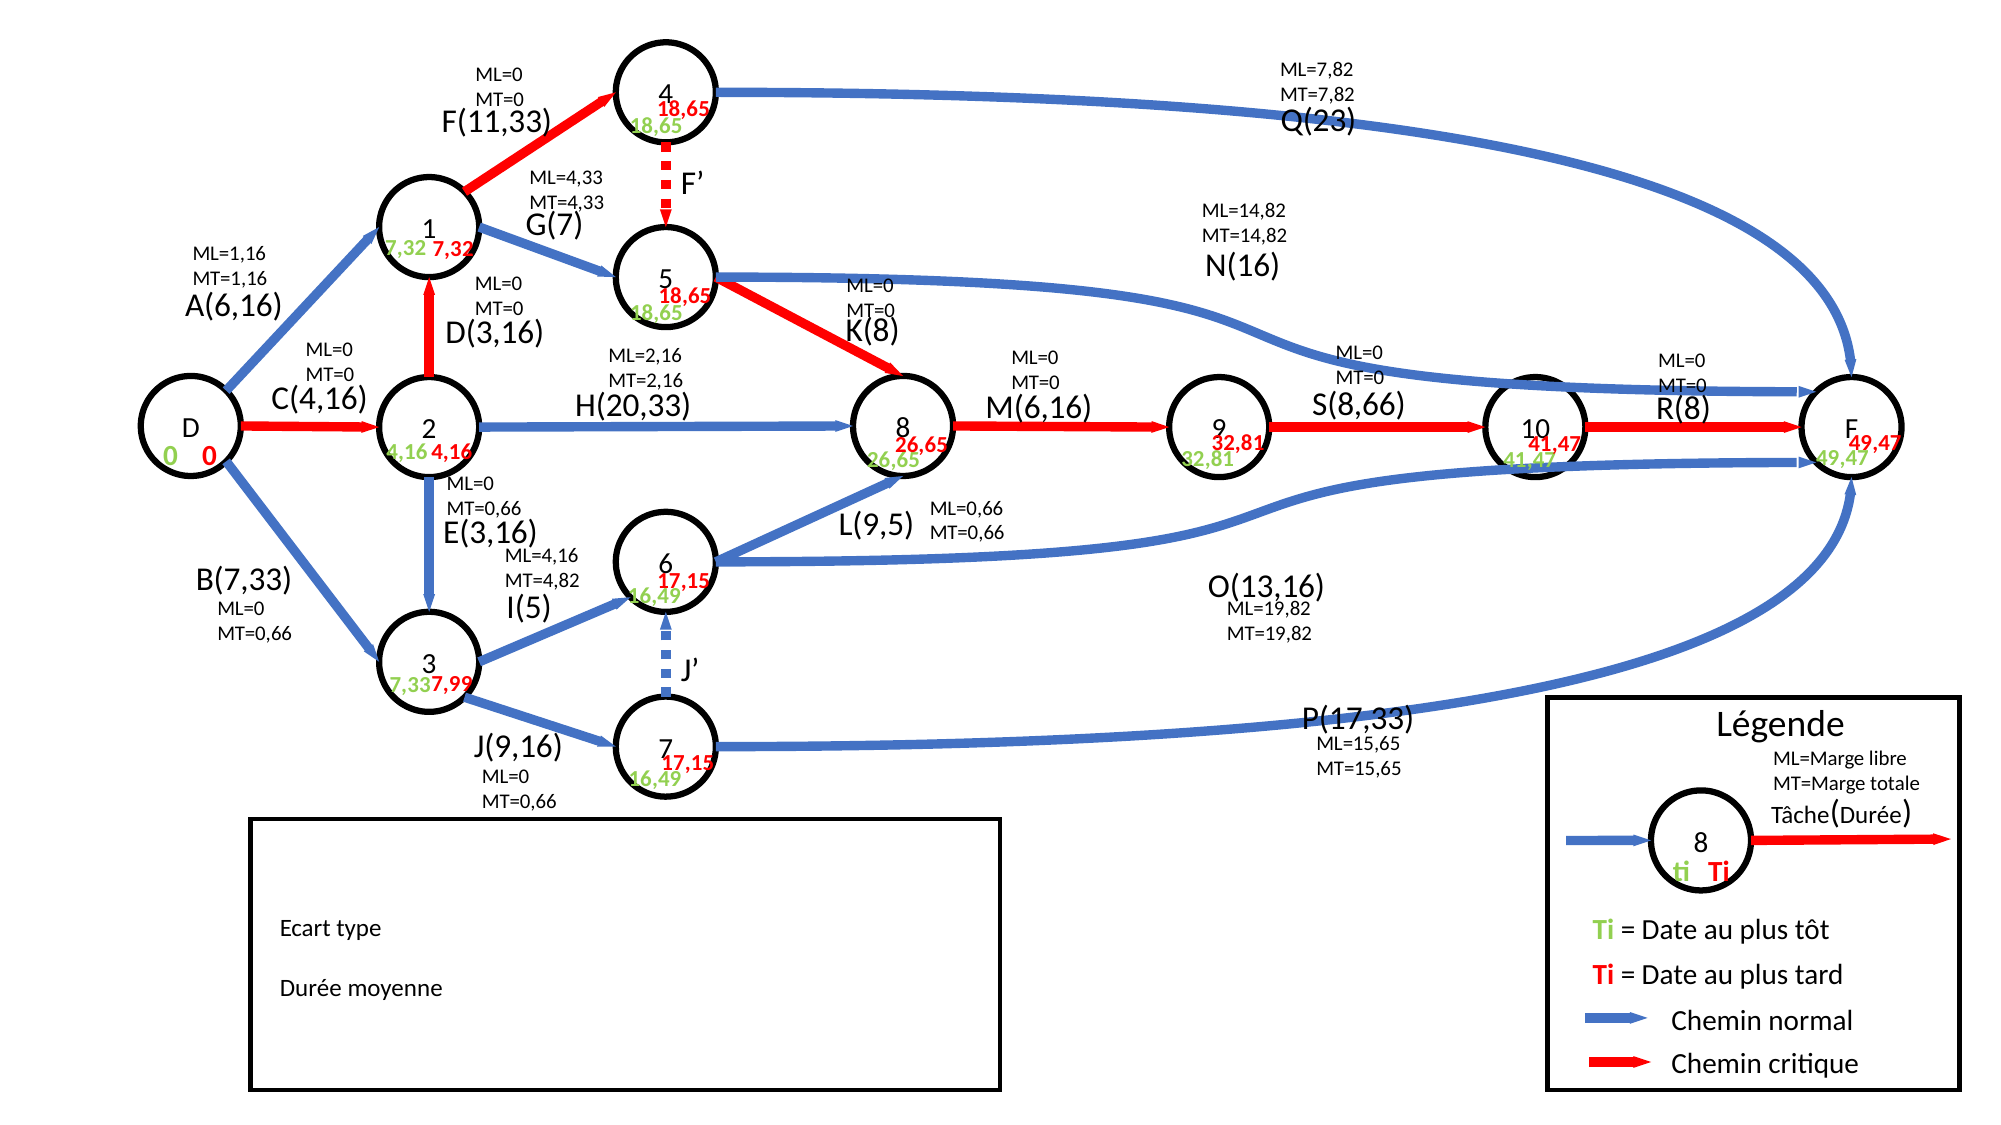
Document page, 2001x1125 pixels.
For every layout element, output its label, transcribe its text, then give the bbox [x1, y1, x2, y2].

text_box ML=0 MT=0 [1643, 338, 1769, 405]
text_box ti [1657, 844, 1693, 895]
text_box 26,65 [852, 437, 949, 481]
text_box J(9,16) [459, 716, 602, 773]
text_box Chemin critique [1656, 1037, 1934, 1088]
text_box 41,47 [1488, 437, 1575, 481]
text_box 7,32 [370, 225, 417, 269]
text_box ML=0 MT=0 [460, 262, 585, 328]
text_box 32,81 [1166, 436, 1251, 480]
text_box ML=0 MT=0 [290, 327, 416, 394]
text_box D [140, 375, 241, 460]
text_box [1944, 697, 1959, 782]
text_box 7,32 [417, 225, 499, 269]
text_box [251, 819, 1000, 1090]
text_box 16,49 [613, 755, 698, 799]
text_box ML=0 MT=0,66 [431, 462, 557, 528]
text_box 41,47 [1513, 420, 1617, 464]
text_box 3 [403, 704, 456, 712]
text_box ML=2,16 MT=2,16 [593, 334, 719, 400]
text_box D(3,16) [430, 302, 566, 358]
text_box C(4,16) [256, 368, 392, 425]
text_box Légende [1701, 690, 1948, 752]
text_box 1 [401, 269, 457, 278]
text_box 7 [615, 696, 716, 755]
text_box N(16) [1190, 235, 1328, 291]
text_box 17,15 [646, 739, 765, 783]
text_box 8 [1651, 790, 1751, 865]
text_box Q(23) [1265, 90, 1404, 146]
text_box 16,49 [612, 573, 699, 617]
text_box ML=7,82 MT=7,82 [1265, 47, 1390, 114]
text_box ML=0 MT=0 [1320, 330, 1446, 397]
text_box ML=15,65 MT=15,65 [1301, 721, 1427, 788]
text_box ML=0 MT=0,66 [202, 587, 328, 653]
text_box 18,65 [614, 103, 700, 147]
text_box 7,99 [416, 660, 493, 704]
text_box ML=0 MT=0 [460, 52, 586, 119]
text_box Ti = Date au plus tard [1577, 948, 1911, 999]
text_box F [1801, 377, 1901, 434]
text_box D [186, 420, 195, 428]
text_box 2 [379, 377, 479, 428]
text_box 2 [407, 472, 431, 477]
text_box 8 [853, 375, 953, 437]
text_box ML=0,66 MT=0,66 [914, 486, 1040, 553]
text_box ML=Marge libre MT=Marge totale [1758, 737, 1944, 803]
text_box ML=19,82 MT=19,82 [1211, 587, 1337, 653]
text_box S(8,66) [1297, 374, 1425, 430]
text_box 3 [379, 611, 479, 661]
text_box F’ [665, 153, 764, 210]
text_box A(6,16) [170, 275, 305, 331]
text_box Ti [1693, 844, 1752, 895]
text_box 32,81 [1196, 419, 1283, 463]
text_box 18,65 [643, 273, 732, 317]
text_box 0 [187, 428, 226, 480]
text_box ML=0 MT=0,66 [466, 754, 592, 819]
text_box ML=0 MT=0 [831, 263, 957, 330]
text_box 6 [615, 511, 716, 573]
text_box 0 [148, 428, 187, 480]
text_box Chemin normal [1656, 993, 1934, 1037]
text_box J’ [665, 640, 764, 696]
text_box 8 [1697, 834, 1704, 841]
text_box 18,65 [642, 85, 740, 129]
text_box R(8) [1640, 378, 1739, 435]
text_box 5 [615, 227, 716, 289]
text_box ML=14,82 MT=14,82 [1186, 189, 1312, 255]
text_box 49,47 [1800, 434, 1885, 478]
text_box B(7,33) [180, 549, 313, 606]
text_box I(5) [491, 600, 589, 634]
text_box P(17,33) [1286, 689, 1525, 745]
text_box 4 [615, 42, 716, 103]
text_box 7,33 [374, 661, 448, 705]
text_box 4,16 [371, 428, 416, 472]
text_box L(9,5) [823, 495, 914, 551]
text_box G(7) [510, 194, 608, 251]
text_box 4,16 [416, 428, 493, 472]
text_box F(11,33) [426, 91, 576, 148]
text_box M(6,16) [970, 377, 1109, 434]
text_box 10 [1485, 389, 1585, 444]
text_box 26,65 [880, 422, 965, 466]
text_box E(3,16) [428, 502, 566, 559]
text_box O(13,16) [1192, 556, 1404, 612]
text_box 17,15 [642, 558, 733, 602]
text_box 1 [379, 177, 480, 225]
text_box 18,65 [615, 289, 699, 333]
text_box ML=4,33 MT=4,33 [514, 156, 640, 222]
text_box Ti = Date au plus tôt [1577, 902, 1907, 948]
text_box 10 [1521, 377, 1555, 381]
text_box K(8) [830, 301, 929, 357]
text_box 9 [1169, 377, 1269, 436]
text_box ML=4,16 MT=4,82 [489, 534, 615, 600]
text_box [1547, 697, 1959, 1090]
text_box Tâche(Durée) [1756, 782, 1970, 838]
text_box ML=0 MT=0 [996, 335, 1122, 402]
text_box Ecart type Durée moyenne [264, 844, 997, 1077]
text_box 49,47 [1833, 419, 1934, 463]
text_box H(20,33) [560, 375, 710, 432]
text_box ML=1,16 MT=1,16 [177, 232, 303, 299]
